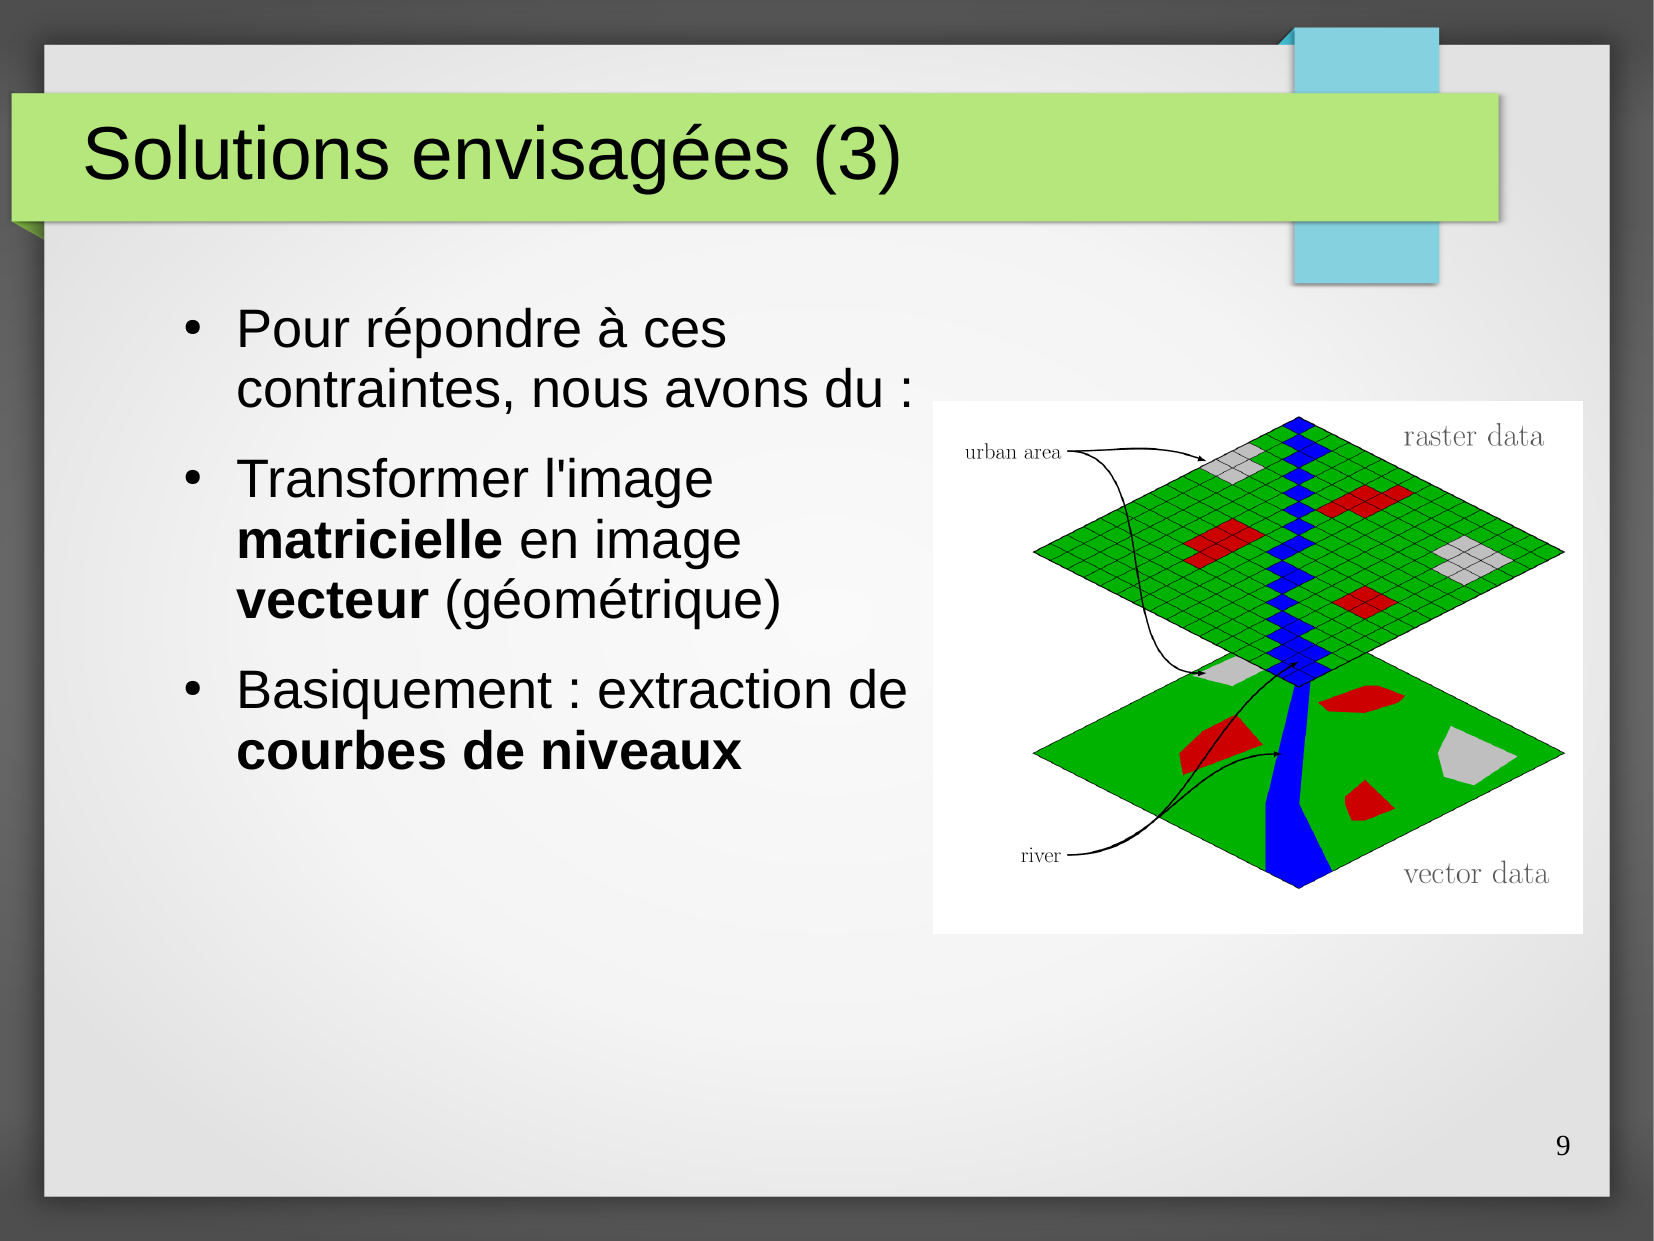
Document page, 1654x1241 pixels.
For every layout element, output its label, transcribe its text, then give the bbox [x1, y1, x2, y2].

list Pour répondre à ces contraintes, nous avons du : Transformer l'image matricielle en image vecteur (géométrique) Basiquement : extraction de courbes de niveaux [165, 298, 934, 1161]
picture [0, 0, 1654, 1241]
title Solutions envisagées (3) [82, 94, 1264, 213]
